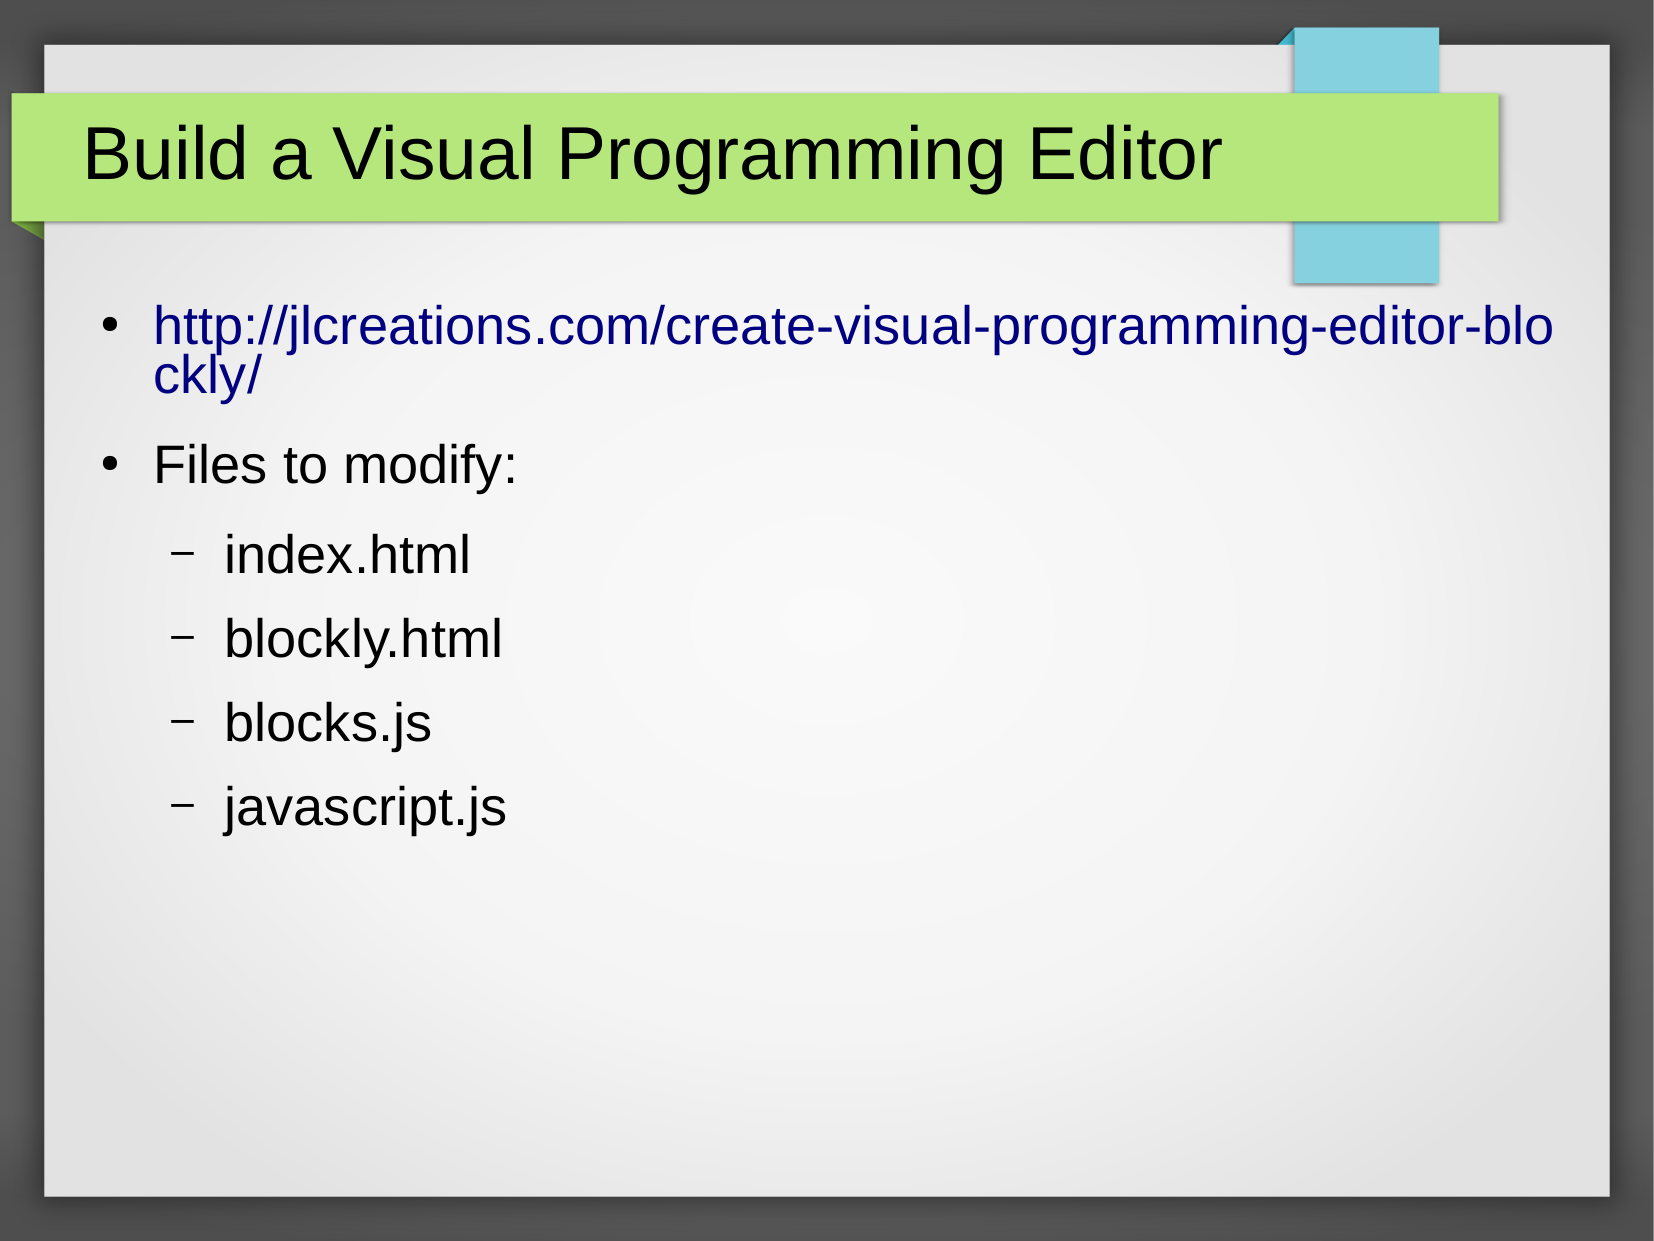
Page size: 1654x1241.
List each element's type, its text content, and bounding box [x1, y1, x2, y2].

picture [0, 0, 1654, 1241]
list http://jlcreations.com/create-visual-programming-editor-blockly/ Files to modify: index.html blockly.html blocks.js javascript.js [82, 295, 1571, 1015]
title Build a Visual Programming Editor [82, 94, 1264, 213]
